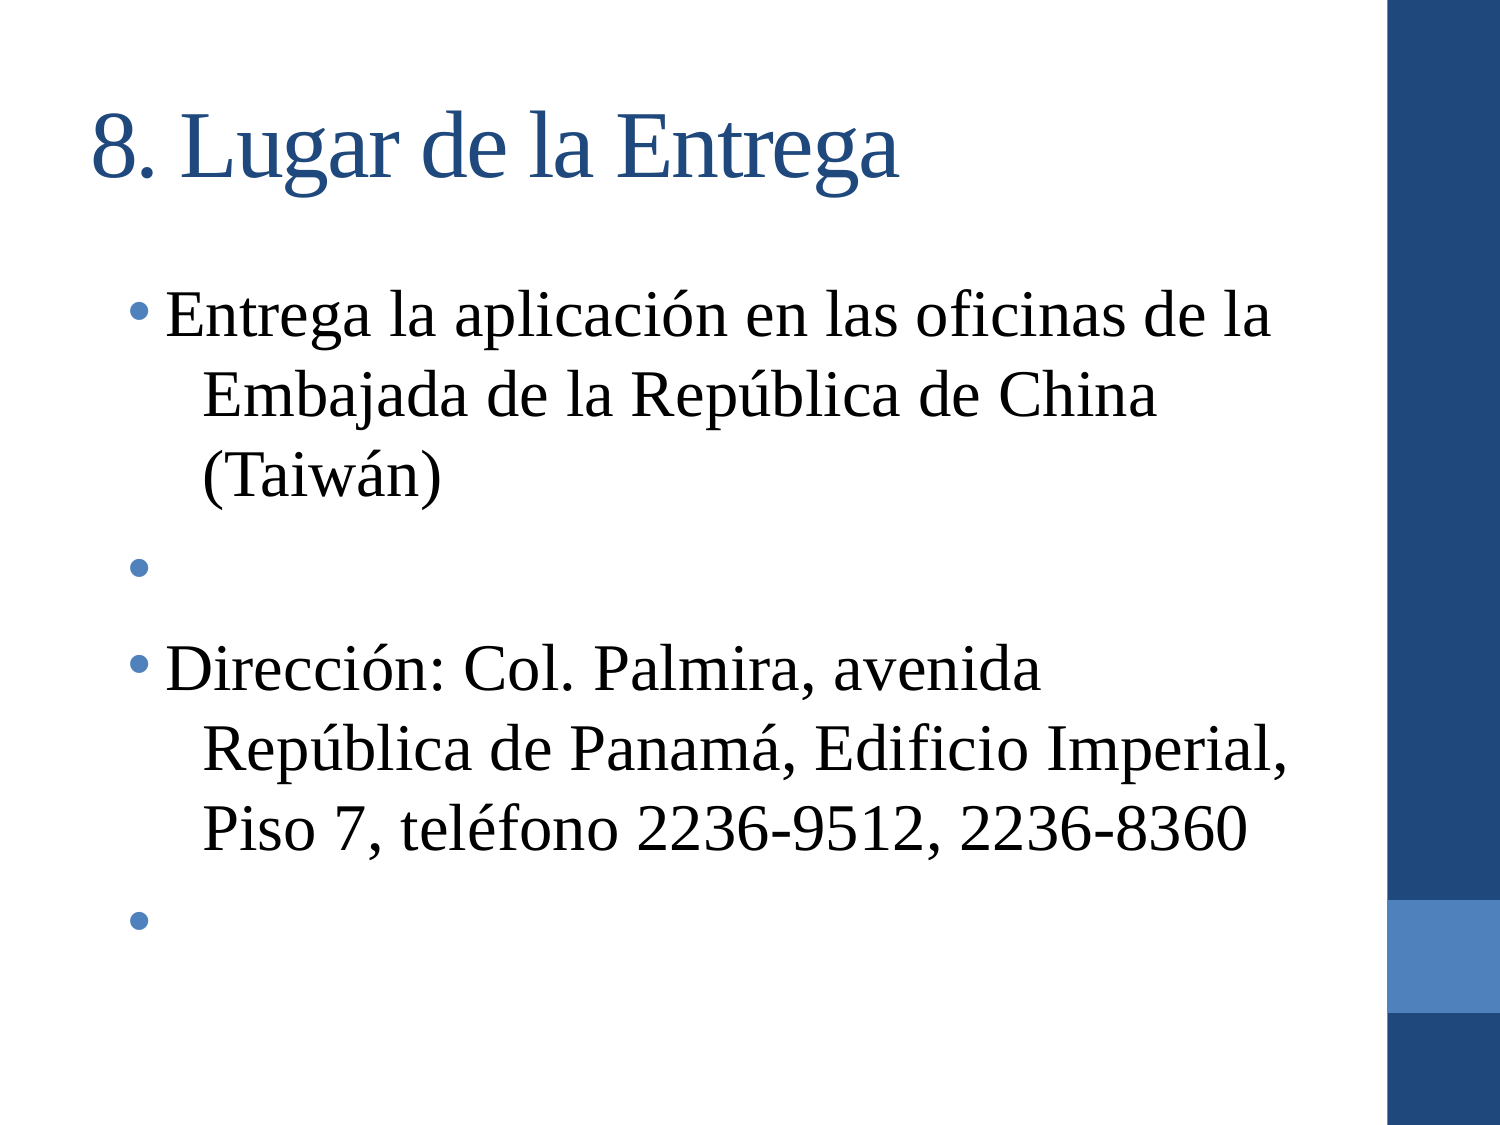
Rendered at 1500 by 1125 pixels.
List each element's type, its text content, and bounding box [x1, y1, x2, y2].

list Entrega la aplicación en las oficinas de la Embajada de la República de China (Taiwán) Dirección: Col. Palmira, avenida República de Panamá, Edificio Imperial, Piso 7, teléfono 2236-9512, 2236-8360 [75, 262, 1326, 1051]
title 8. Lugar de la Entrega [75, 45, 1326, 233]
